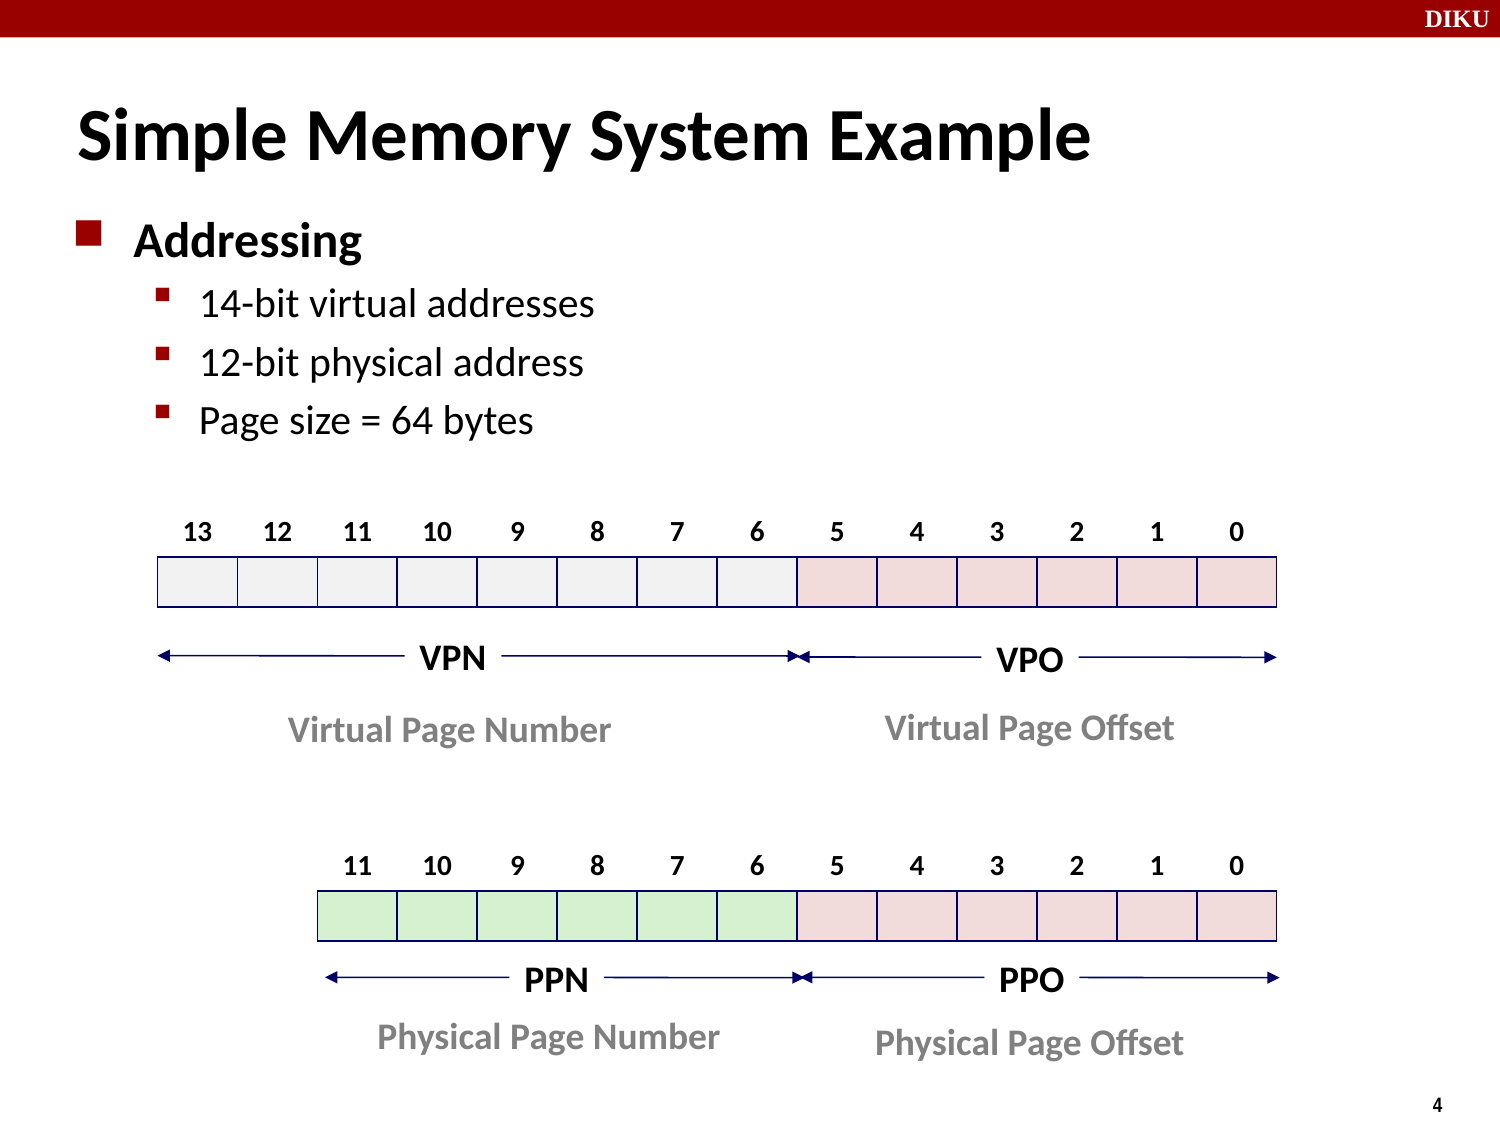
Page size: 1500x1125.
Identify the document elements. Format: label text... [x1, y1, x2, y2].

text_box 4 [877, 841, 957, 891]
text_box 5 [797, 506, 877, 557]
text_box 9 [477, 841, 557, 891]
text_box 3 [957, 506, 1037, 557]
text_box 11 [317, 506, 397, 557]
text_box 10 [397, 506, 477, 557]
text_box 11 [317, 841, 397, 891]
text_box 3 [957, 841, 1037, 891]
text_box 7 [637, 506, 717, 557]
text_box 13 [157, 506, 237, 557]
text_box 9 [477, 506, 557, 557]
text_box VPN [404, 632, 502, 692]
text_box Virtual Page Number [273, 703, 628, 764]
text_box 6 [717, 506, 797, 557]
text_box Simple Memory System Example [62, 83, 1262, 178]
text_box 1 [1116, 506, 1196, 557]
text_box PPO [984, 953, 1080, 1014]
text_box [317, 891, 1277, 941]
text_box [157, 557, 1277, 607]
text_box 8 [557, 506, 637, 557]
text_box 0 [1196, 506, 1277, 557]
text_box PPN [509, 953, 604, 1010]
text_box Physical Page Number [362, 1010, 736, 1071]
text_box 8 [557, 841, 637, 891]
text_box 5 [797, 841, 877, 891]
text_box 6 [717, 841, 797, 891]
text_box Virtual Page Offset [869, 701, 1191, 762]
text_box 4 [877, 506, 957, 557]
text_box 7 [637, 841, 717, 891]
text_box Physical Page Offset [859, 1016, 1200, 1076]
text_box 2 [1037, 841, 1116, 891]
text_box VPO [981, 633, 1079, 693]
text_box 2 [1037, 506, 1116, 557]
text_box 10 [397, 841, 477, 891]
text_box 0 [1196, 841, 1277, 891]
text_box 1 [1116, 841, 1196, 891]
text_box Addressing 14-bit virtual addresses 12-bit physical address Page size = 64 bytes [62, 200, 1425, 460]
text_box 12 [237, 506, 317, 557]
